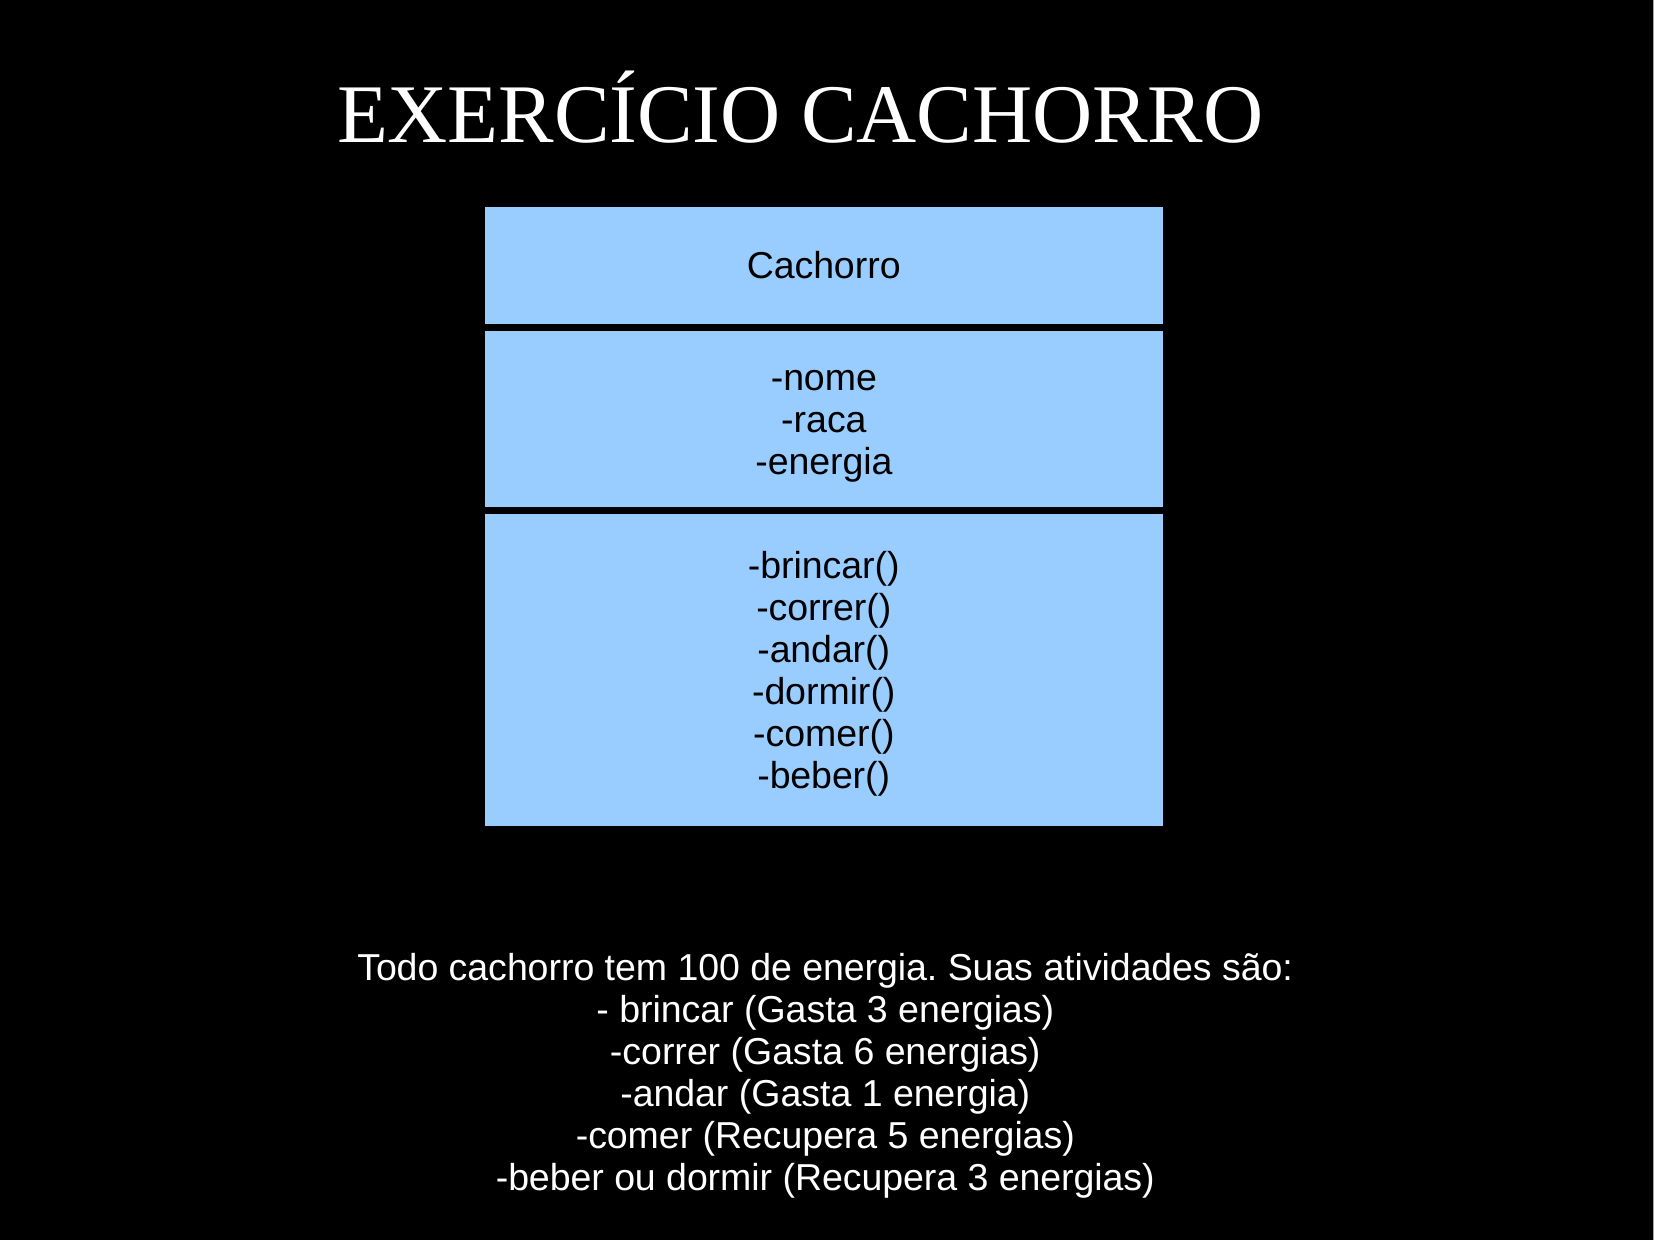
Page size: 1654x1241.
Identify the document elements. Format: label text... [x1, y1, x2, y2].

text_box EXERCÍCIO CACHORRO [322, 60, 1450, 352]
text_box -brincar() -correr() -andar() -dormir() -comer() -beber() [484, 513, 1164, 827]
text_box Todo cachorro tem 100 de energia. Suas atividades são: - brincar (Gasta 3 energias) -correr (Gasta 6 energias) -andar (Gasta 1 energia) -comer (Recupera 5 energias) -beber ou dormir (Recupera 3 energias) [342, 938, 1309, 1203]
text_box -nome -raca -energia [484, 330, 1164, 508]
text_box Cachorro [484, 206, 1164, 325]
